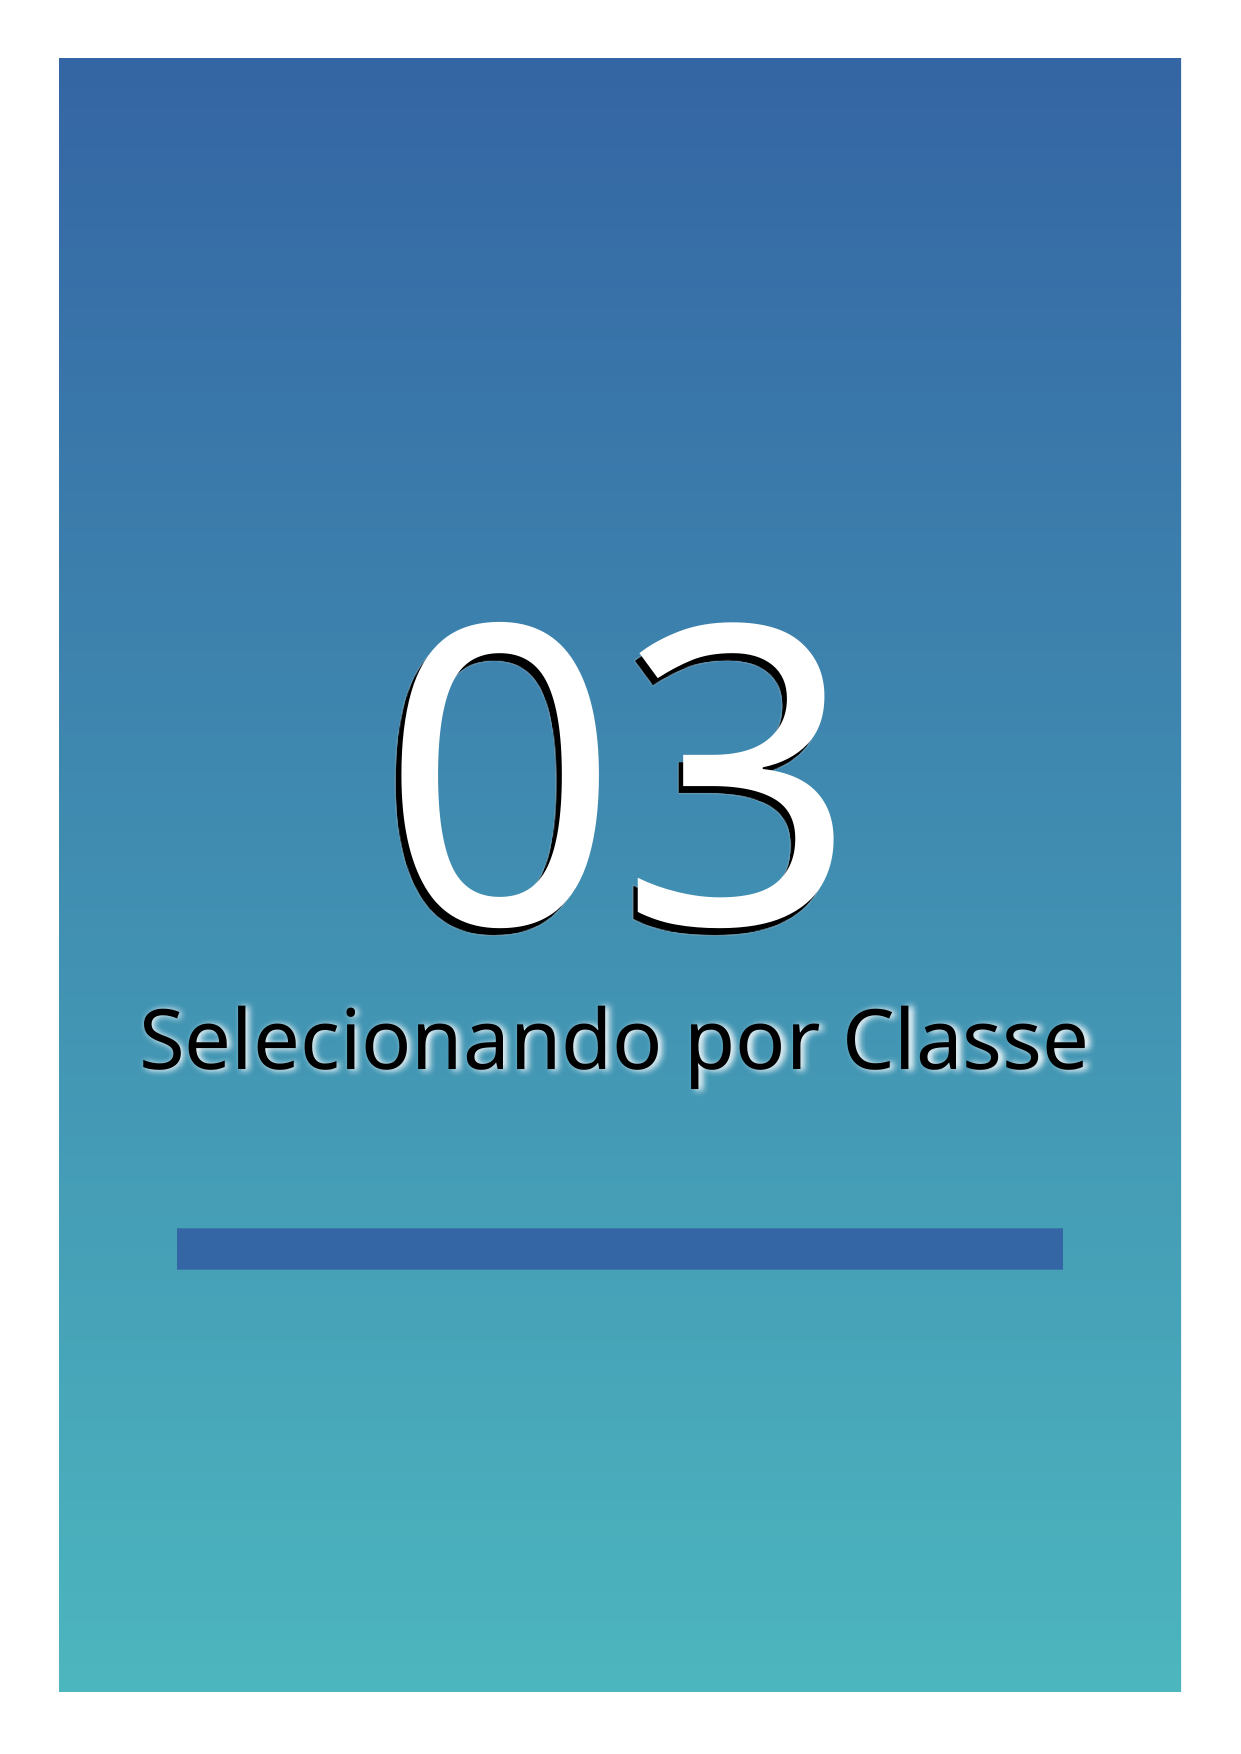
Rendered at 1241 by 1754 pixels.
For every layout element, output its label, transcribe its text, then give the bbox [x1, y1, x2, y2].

list Selecionando por Classe [59, 980, 1123, 1241]
title 03 [59, 468, 1182, 1057]
text_box [59, 1057, 1182, 1692]
text_box [59, 58, 1182, 468]
